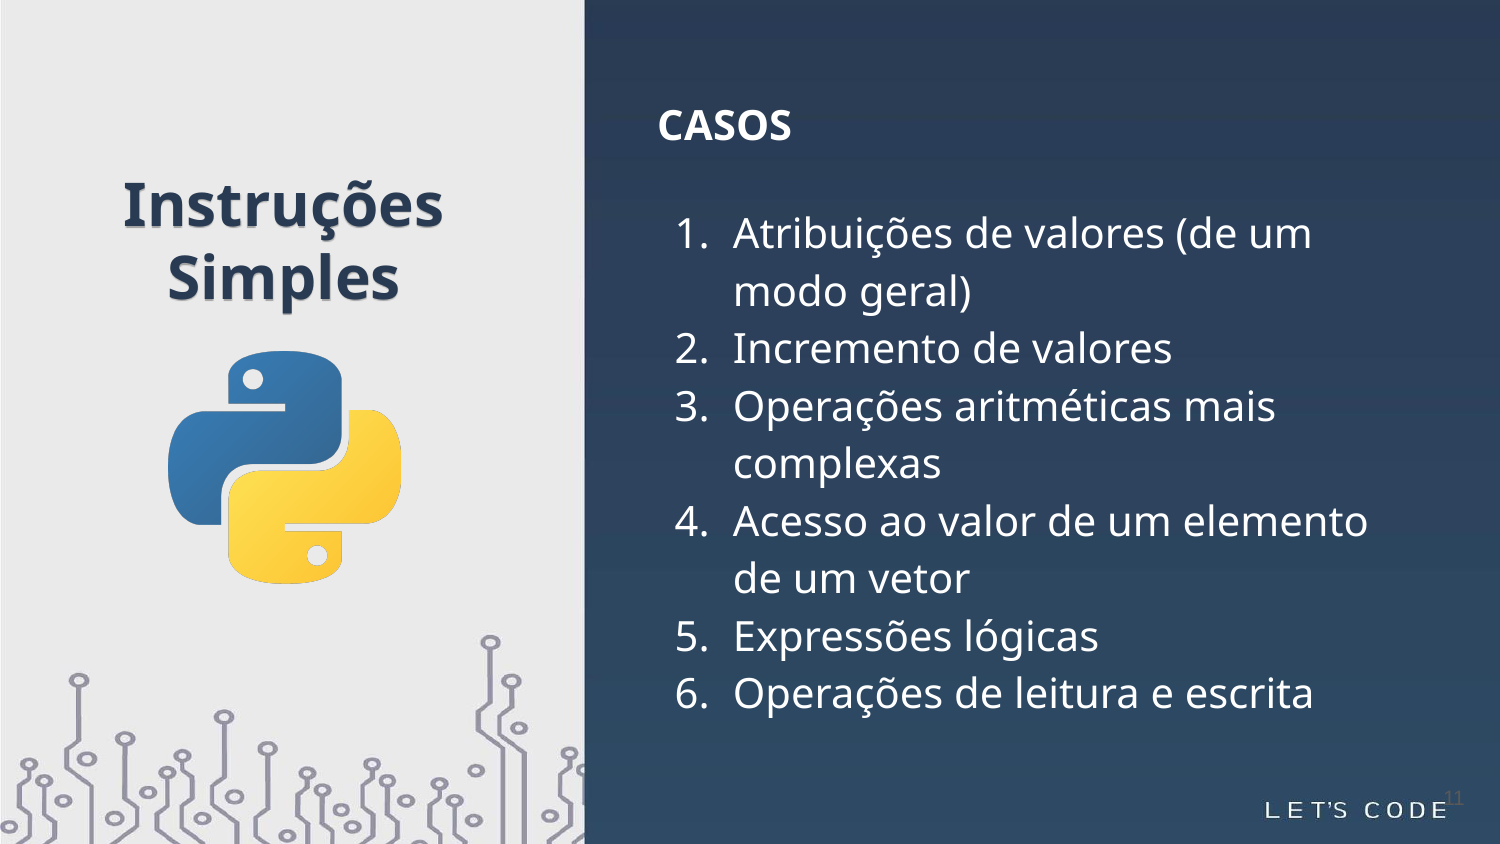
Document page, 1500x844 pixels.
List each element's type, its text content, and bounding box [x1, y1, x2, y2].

slide_number <number> [1389, 764, 1480, 830]
text_box CASOS Atribuições de valores (de um modo geral) Incremento de valores Operações aritméticas mais complexas Acesso ao valor de um elemento de um vetor Expressões lógicas Operações de leitura e escrita [642, 88, 1434, 721]
picture [0, 0, 1500, 844]
text_box Instruções Simples [52, 151, 517, 235]
